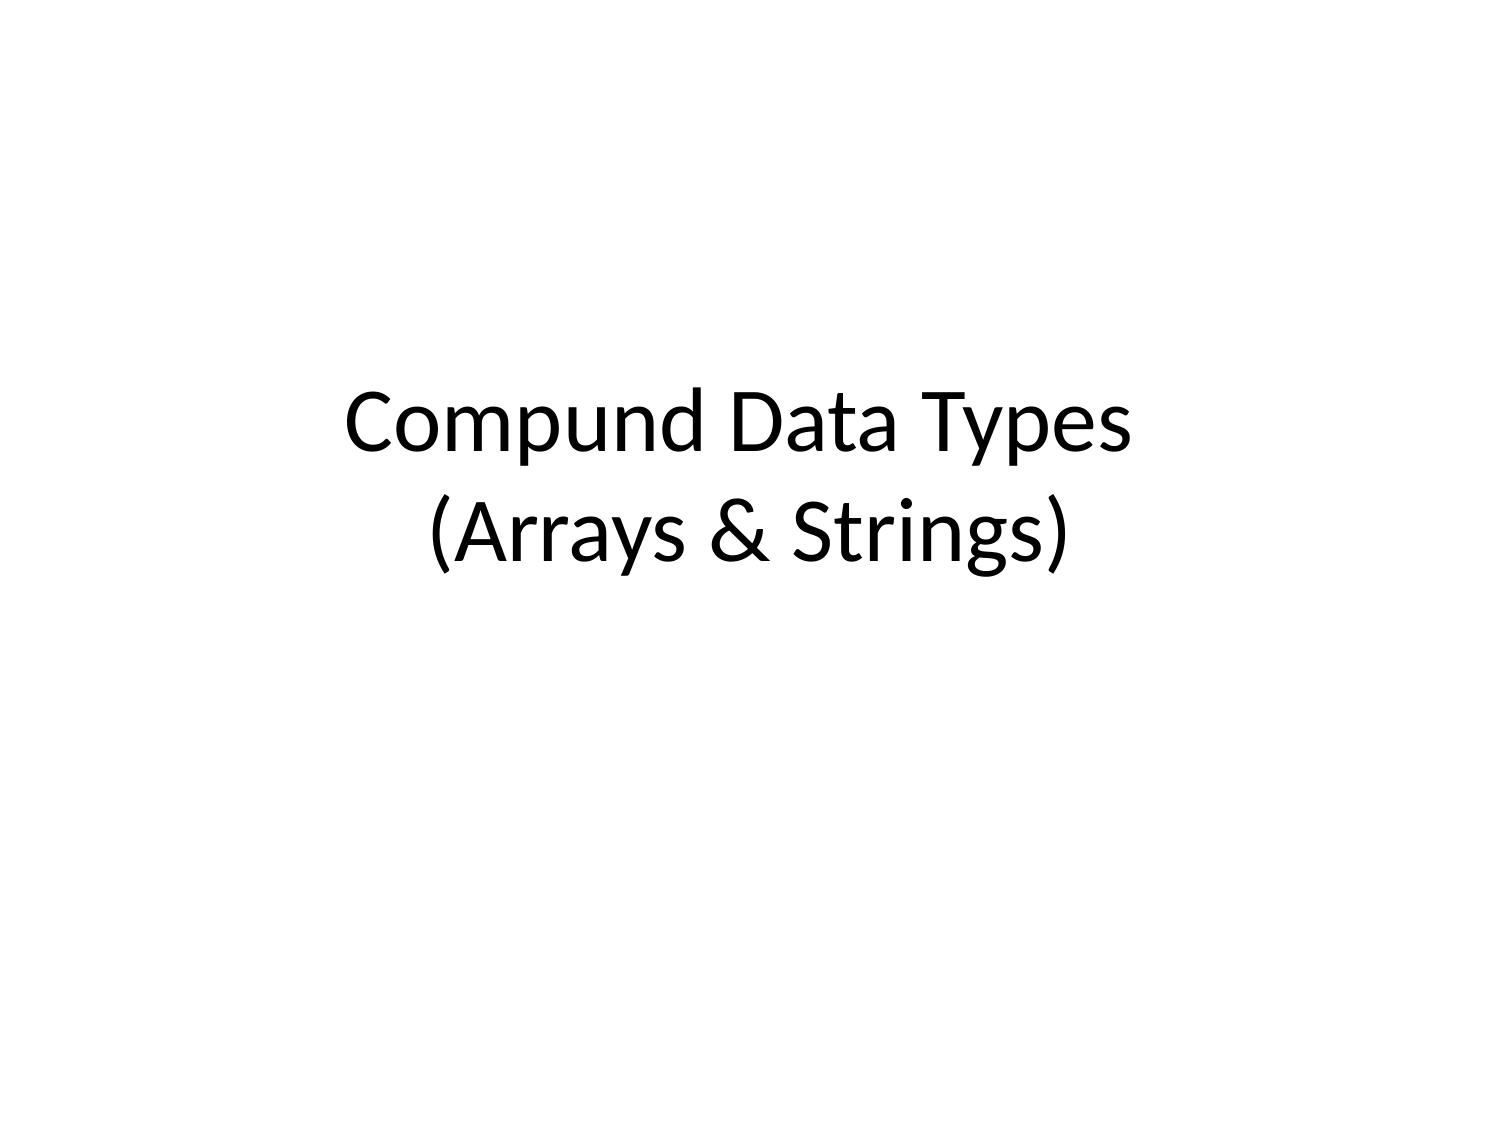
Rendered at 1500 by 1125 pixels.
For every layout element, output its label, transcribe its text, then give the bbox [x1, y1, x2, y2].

title Compund Data Types (Arrays & Strings) [112, 349, 1388, 591]
